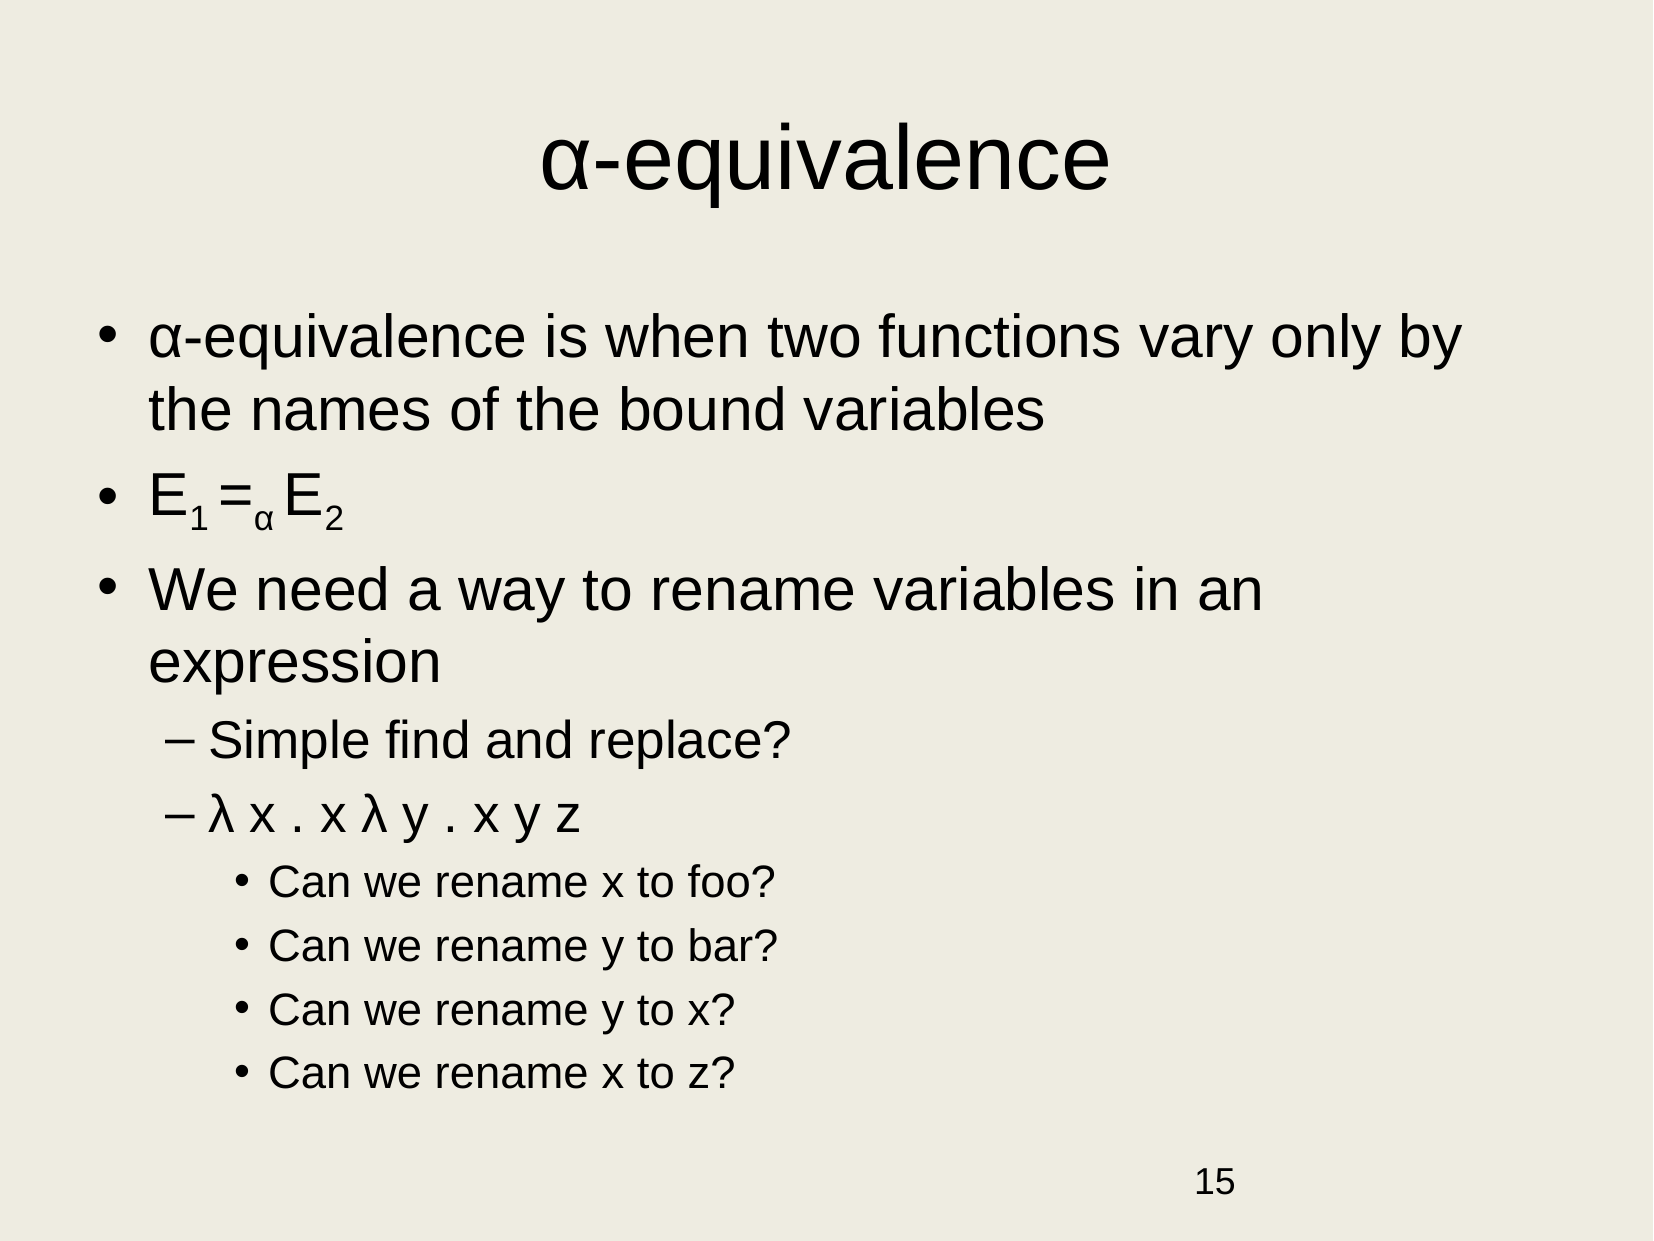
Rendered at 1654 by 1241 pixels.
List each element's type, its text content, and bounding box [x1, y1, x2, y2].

slide_number <number> [1179, 1149, 1565, 1216]
title α-equivalence [82, 49, 1571, 257]
list α-equivalence is when two functions vary only by the names of the bound variables E1 =α E2 We need a way to rename variables in an expression Simple find and replace? λ x . x λ y . x y z Can we rename x to foo? Can we rename y to bar? Can we rename y to x? Can we rename x to z? [82, 289, 1571, 1109]
